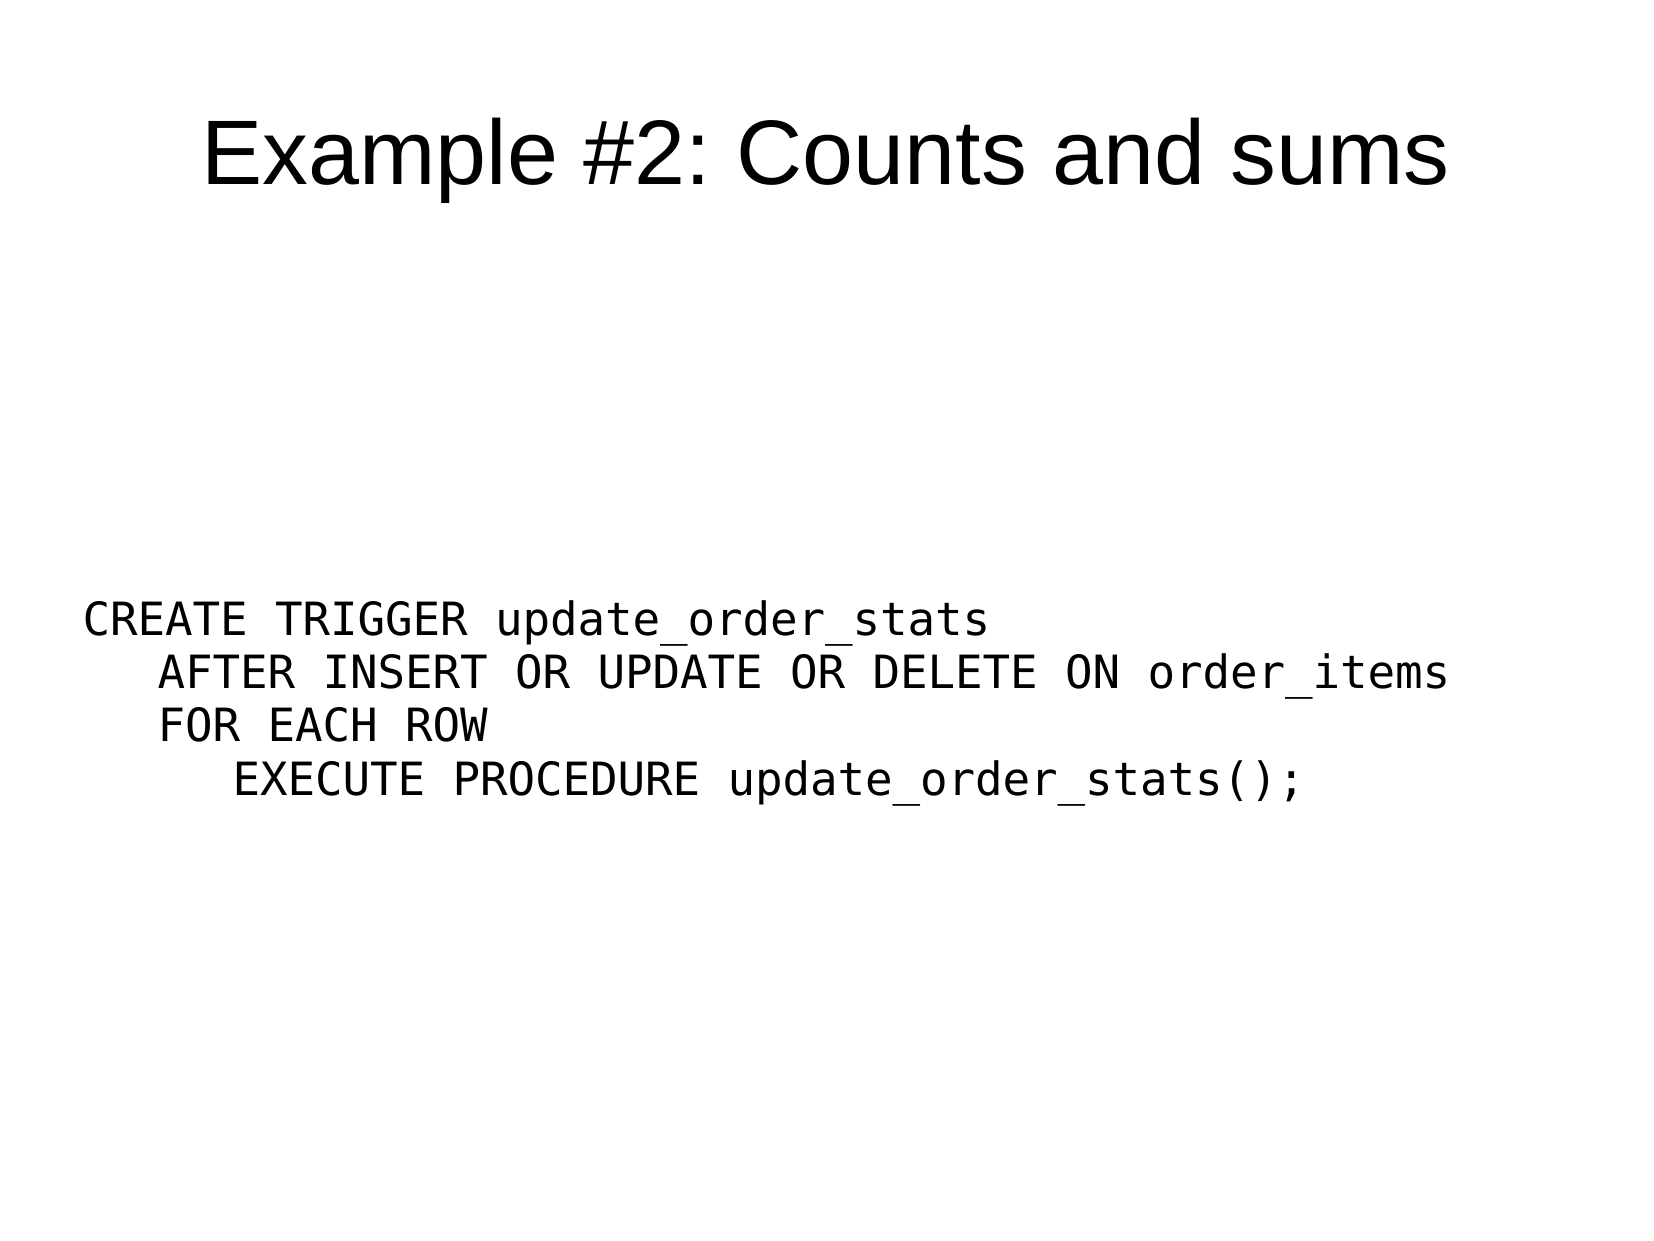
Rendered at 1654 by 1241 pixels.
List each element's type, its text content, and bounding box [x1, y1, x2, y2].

title Example #2: Counts and sums [82, 49, 1571, 257]
subtitle CREATE TRIGGER update_order_stats AFTER INSERT OR UPDATE OR DELETE ON order_items FOR EACH ROW EXECUTE PROCEDURE update_order_stats(); [82, 297, 1571, 1102]
